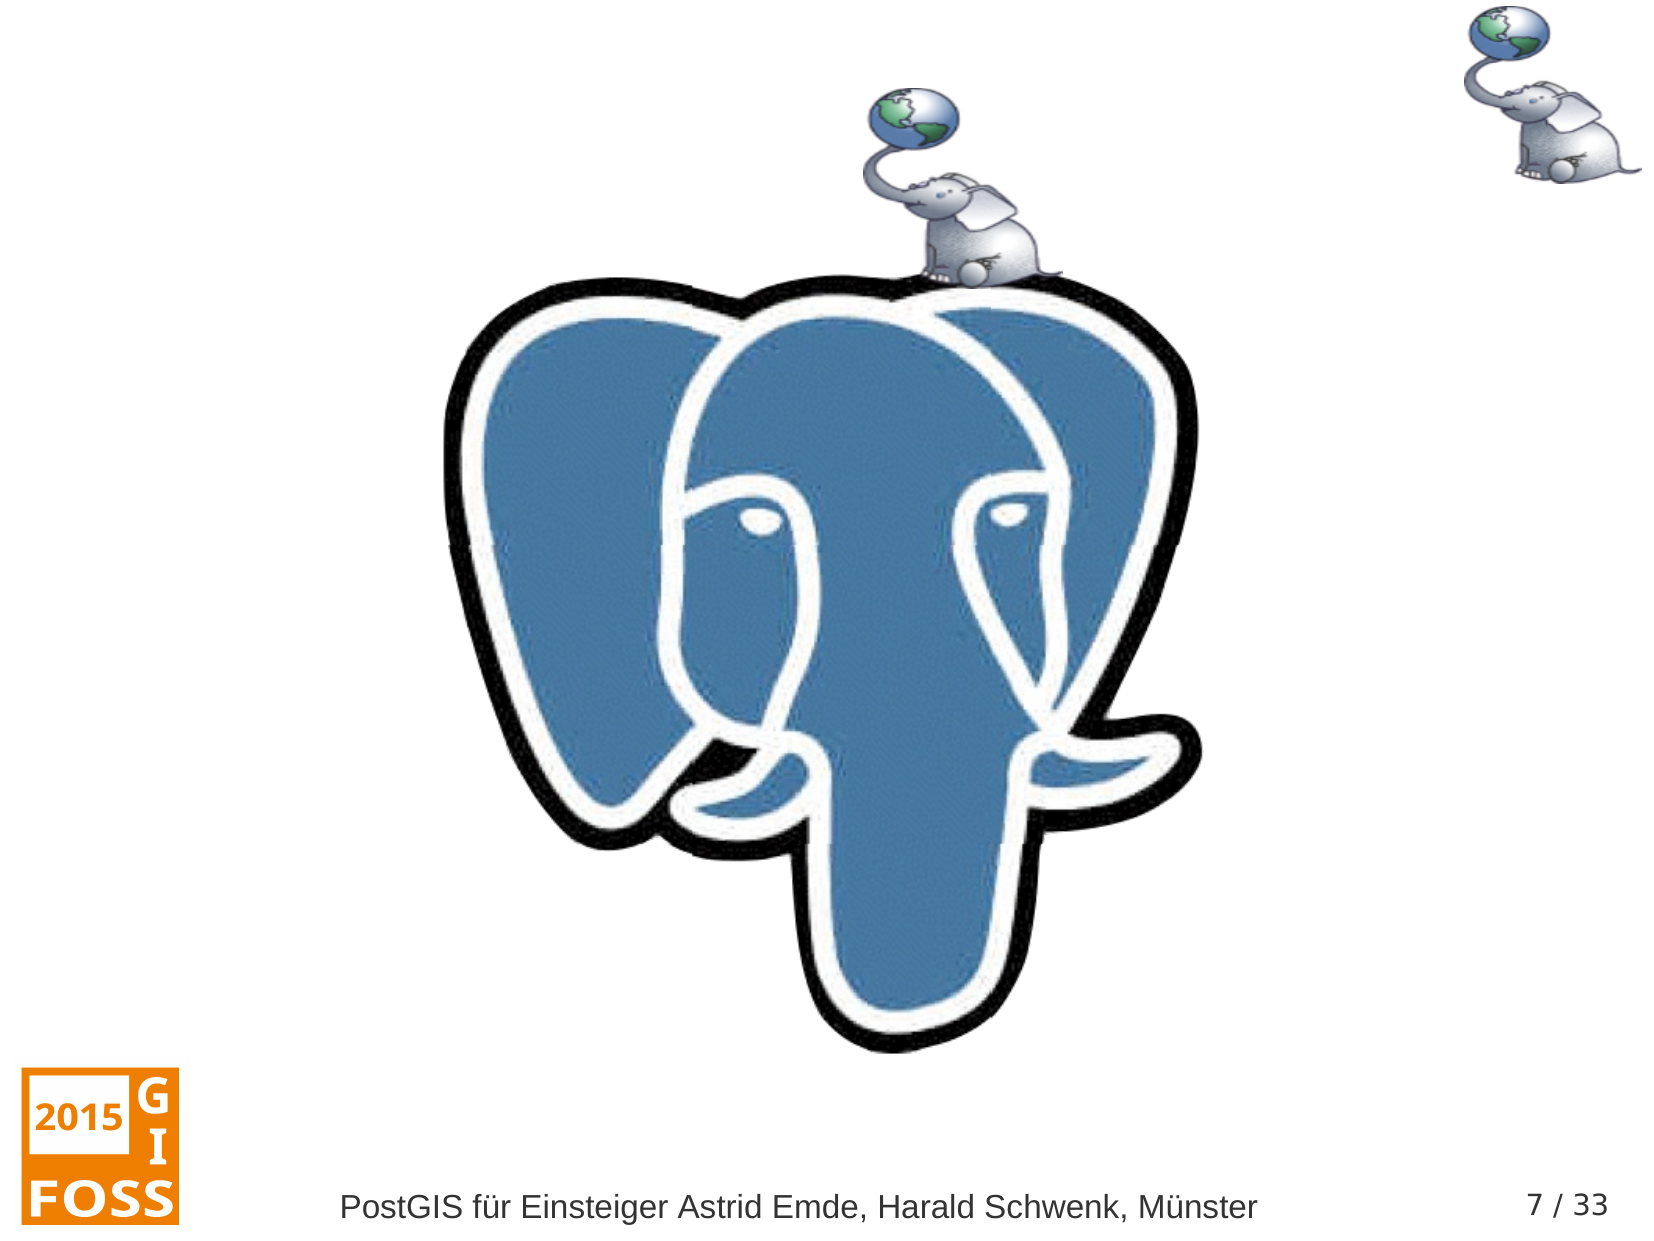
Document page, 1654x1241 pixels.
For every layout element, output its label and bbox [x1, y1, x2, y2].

picture [1464, 6, 1642, 184]
picture [11, 1057, 189, 1235]
picture [386, 88, 1329, 1093]
